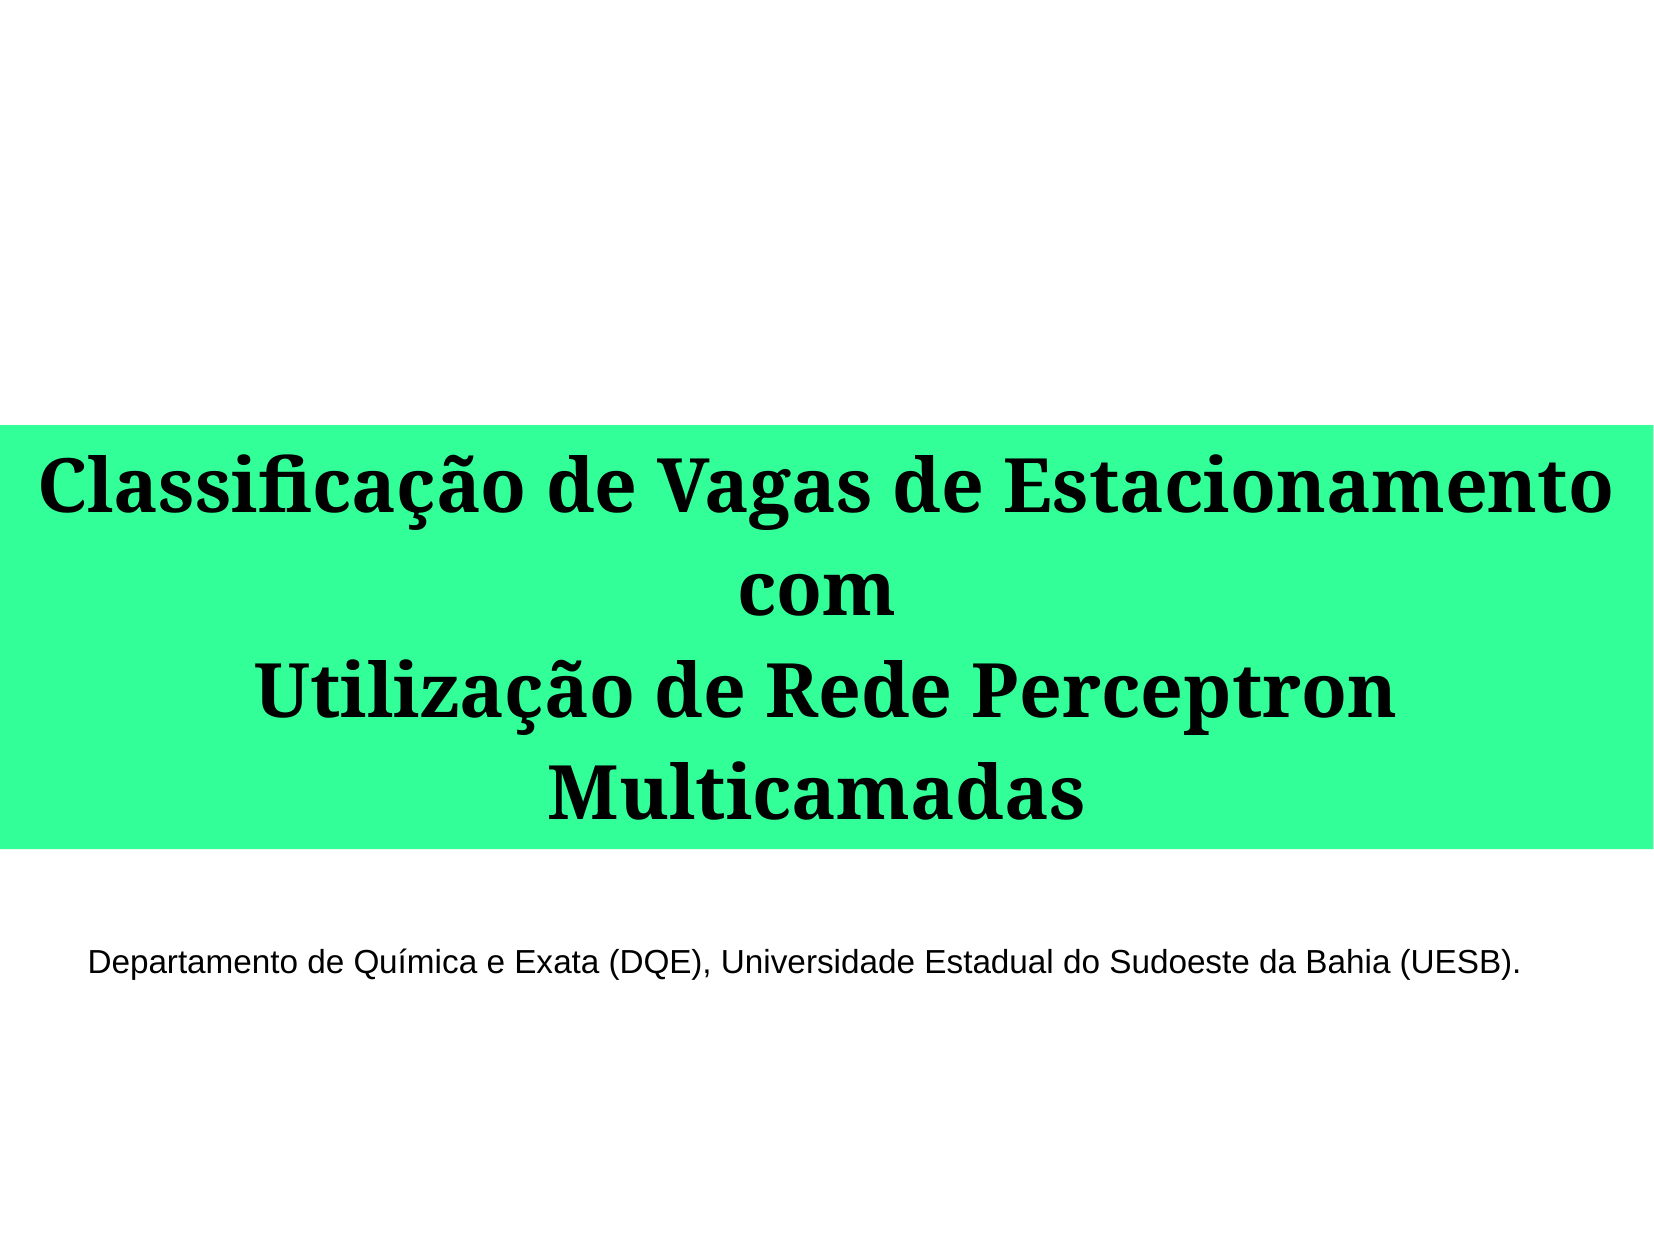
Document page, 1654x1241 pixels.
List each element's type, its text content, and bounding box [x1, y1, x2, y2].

subtitle Heráclito Santos Falcão, Agnaldo Volpe Lovato, Alex Ferreira dos Santos, Lucas Santos de Oliveira, Robson Hebraico Cipriano Maniçoba, Marcelo Alves Guimarães e Murilo Silva Santana. Departamento de Química e Exata (DQE), Universidade Estadual do Sudoeste da Bahia (UESB). [35, 850, 1595, 981]
text_box Classificação de Vagas de Estacionamento com Utilização de Rede Perceptron Multicamadas [0, 425, 1654, 615]
